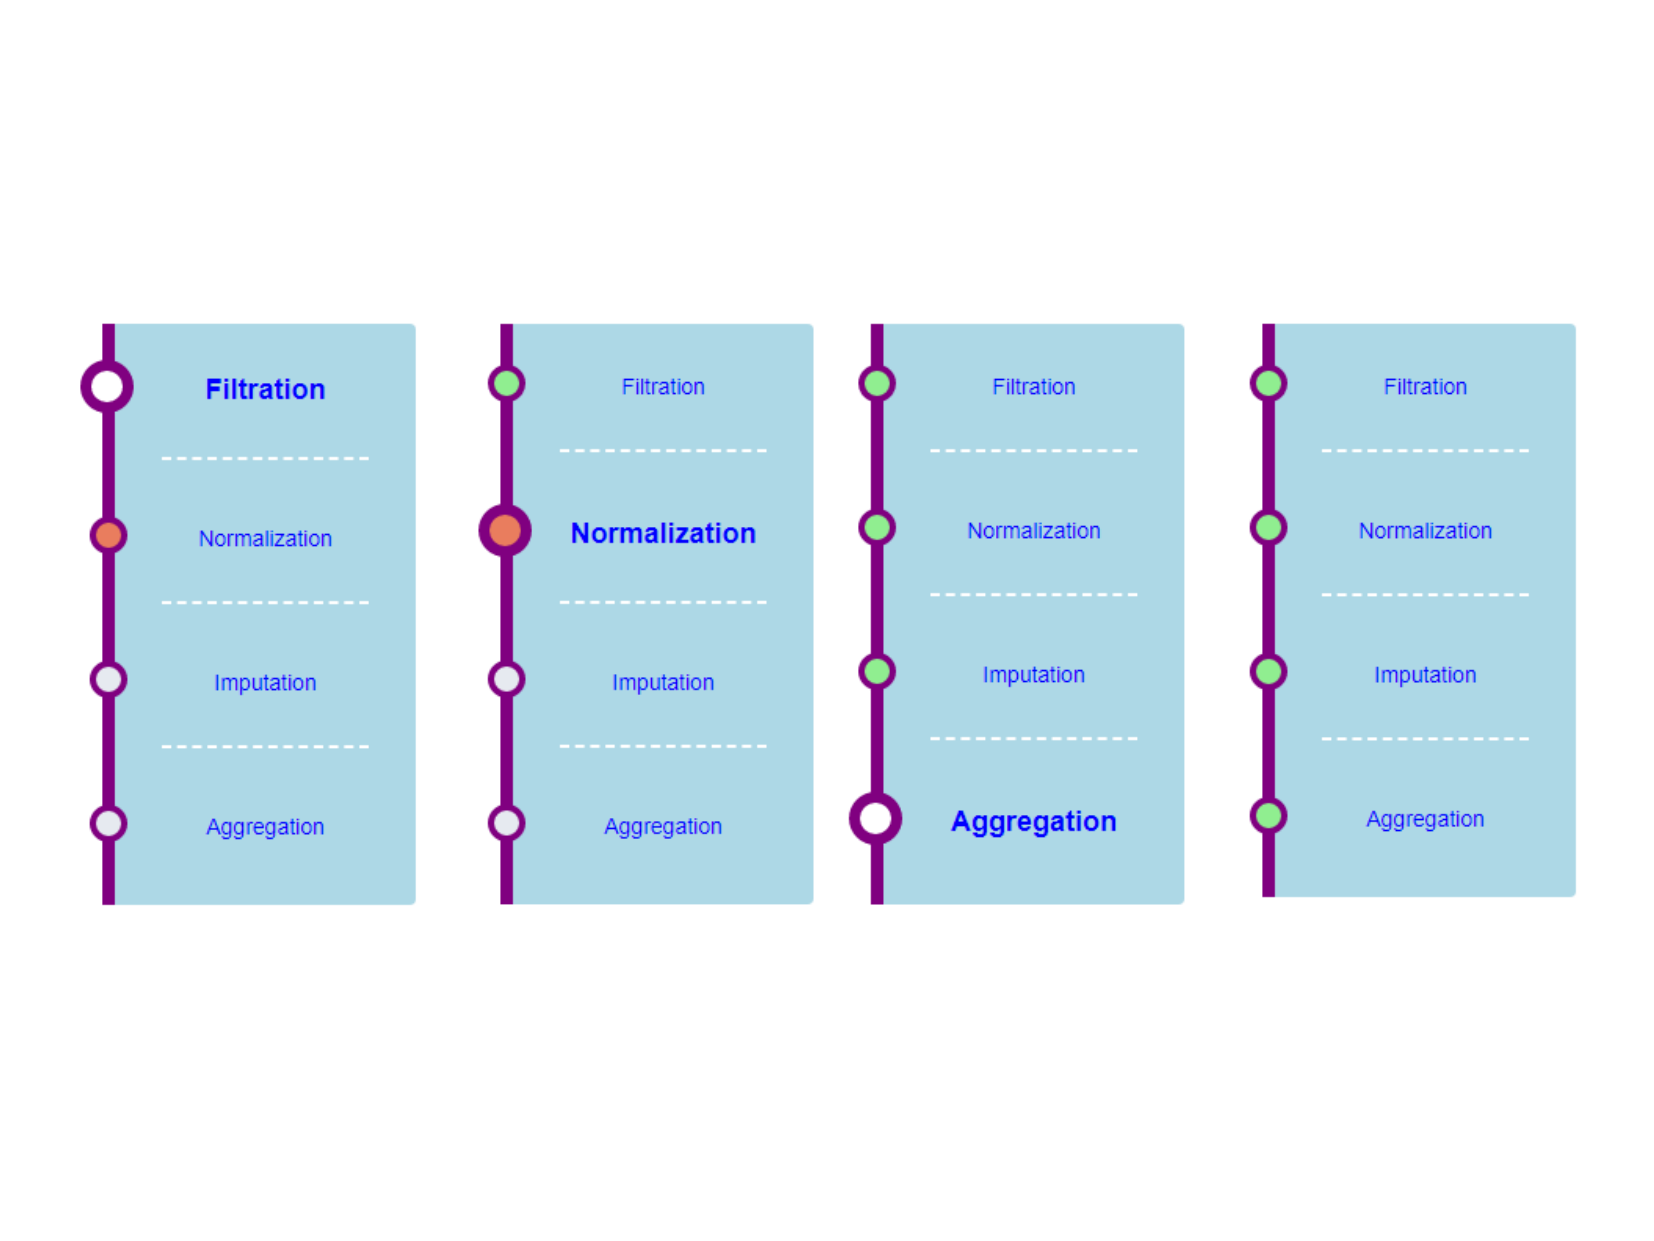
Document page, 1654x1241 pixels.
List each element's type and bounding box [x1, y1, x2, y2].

picture [832, 307, 1205, 922]
picture [54, 310, 438, 924]
picture [460, 307, 831, 914]
picture [1236, 310, 1595, 913]
